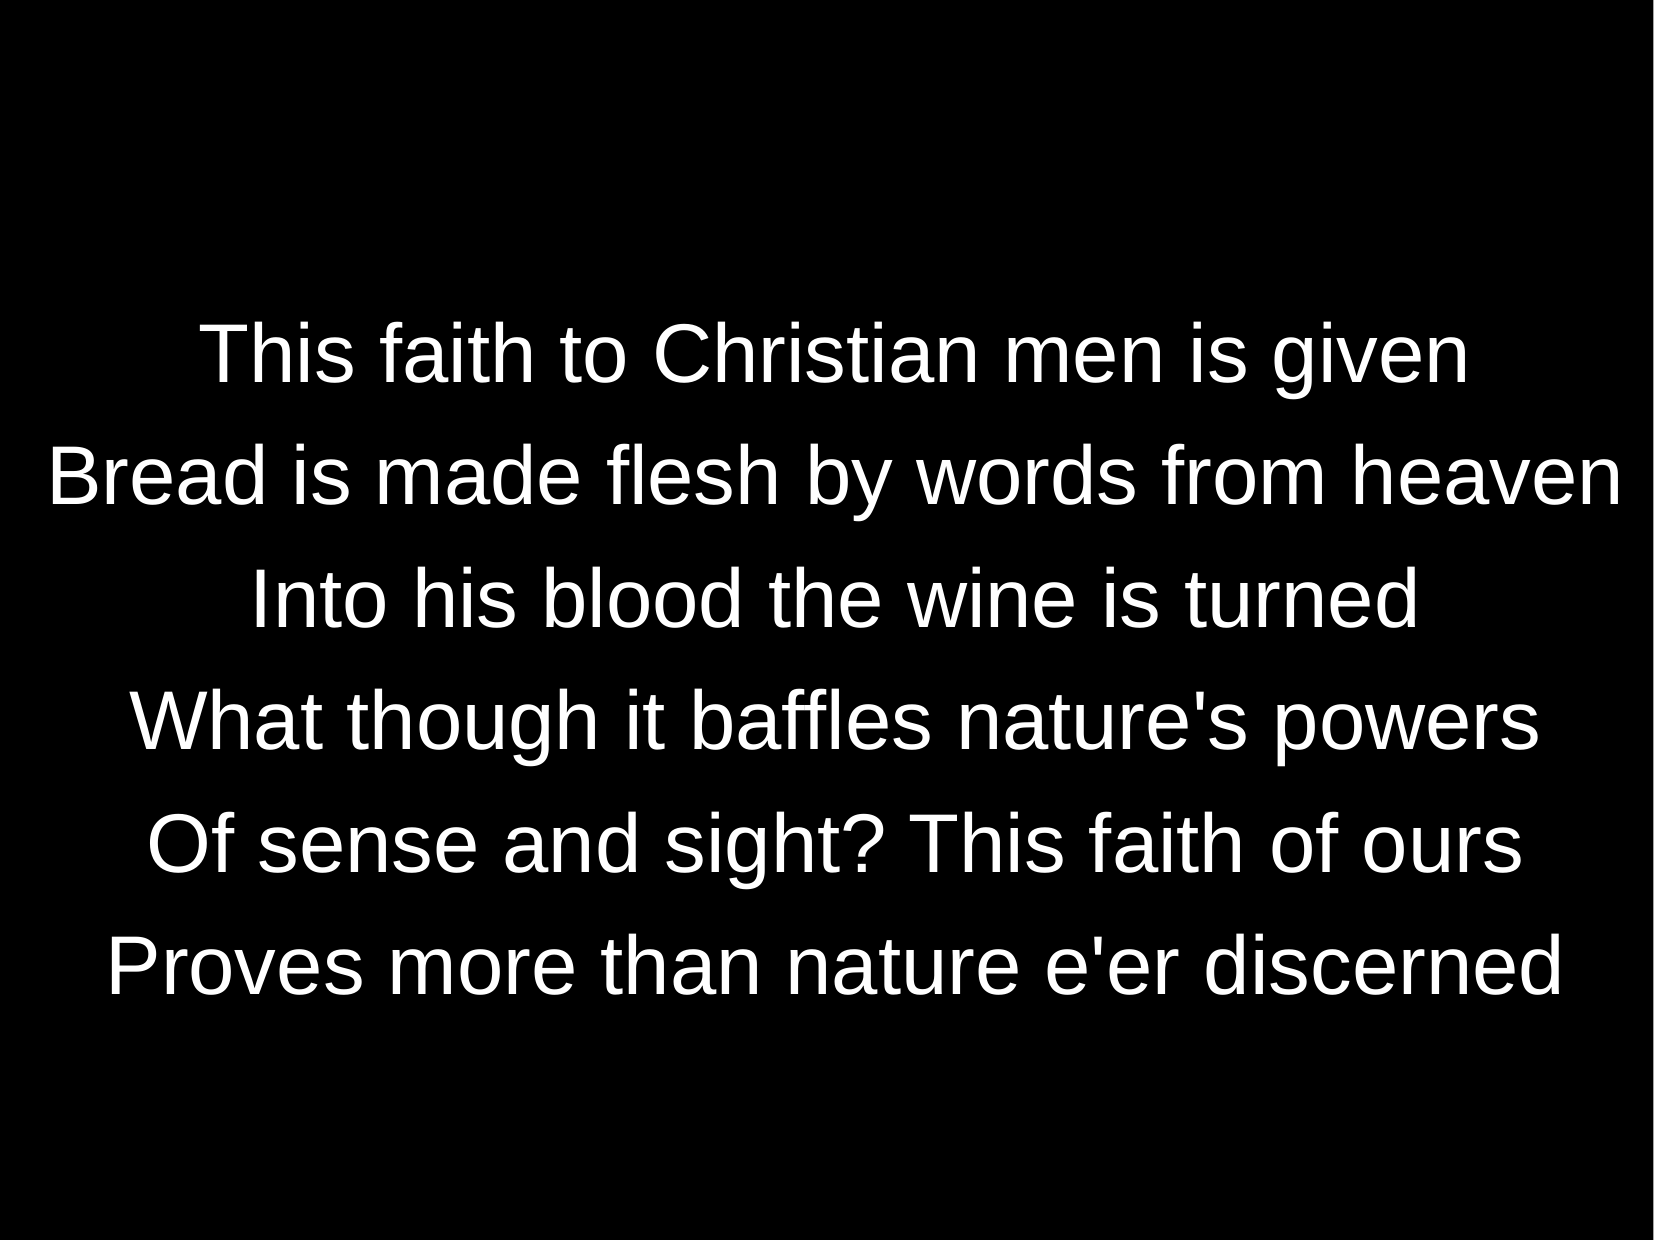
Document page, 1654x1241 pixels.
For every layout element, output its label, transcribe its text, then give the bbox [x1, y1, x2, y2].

list This faith to Christian men is given Bread is made flesh by words from heaven Into his blood the wine is turned What though it baffles nature's powers Of sense and sight? This faith of ours Proves more than nature e'er discerned [0, 307, 1654, 1027]
